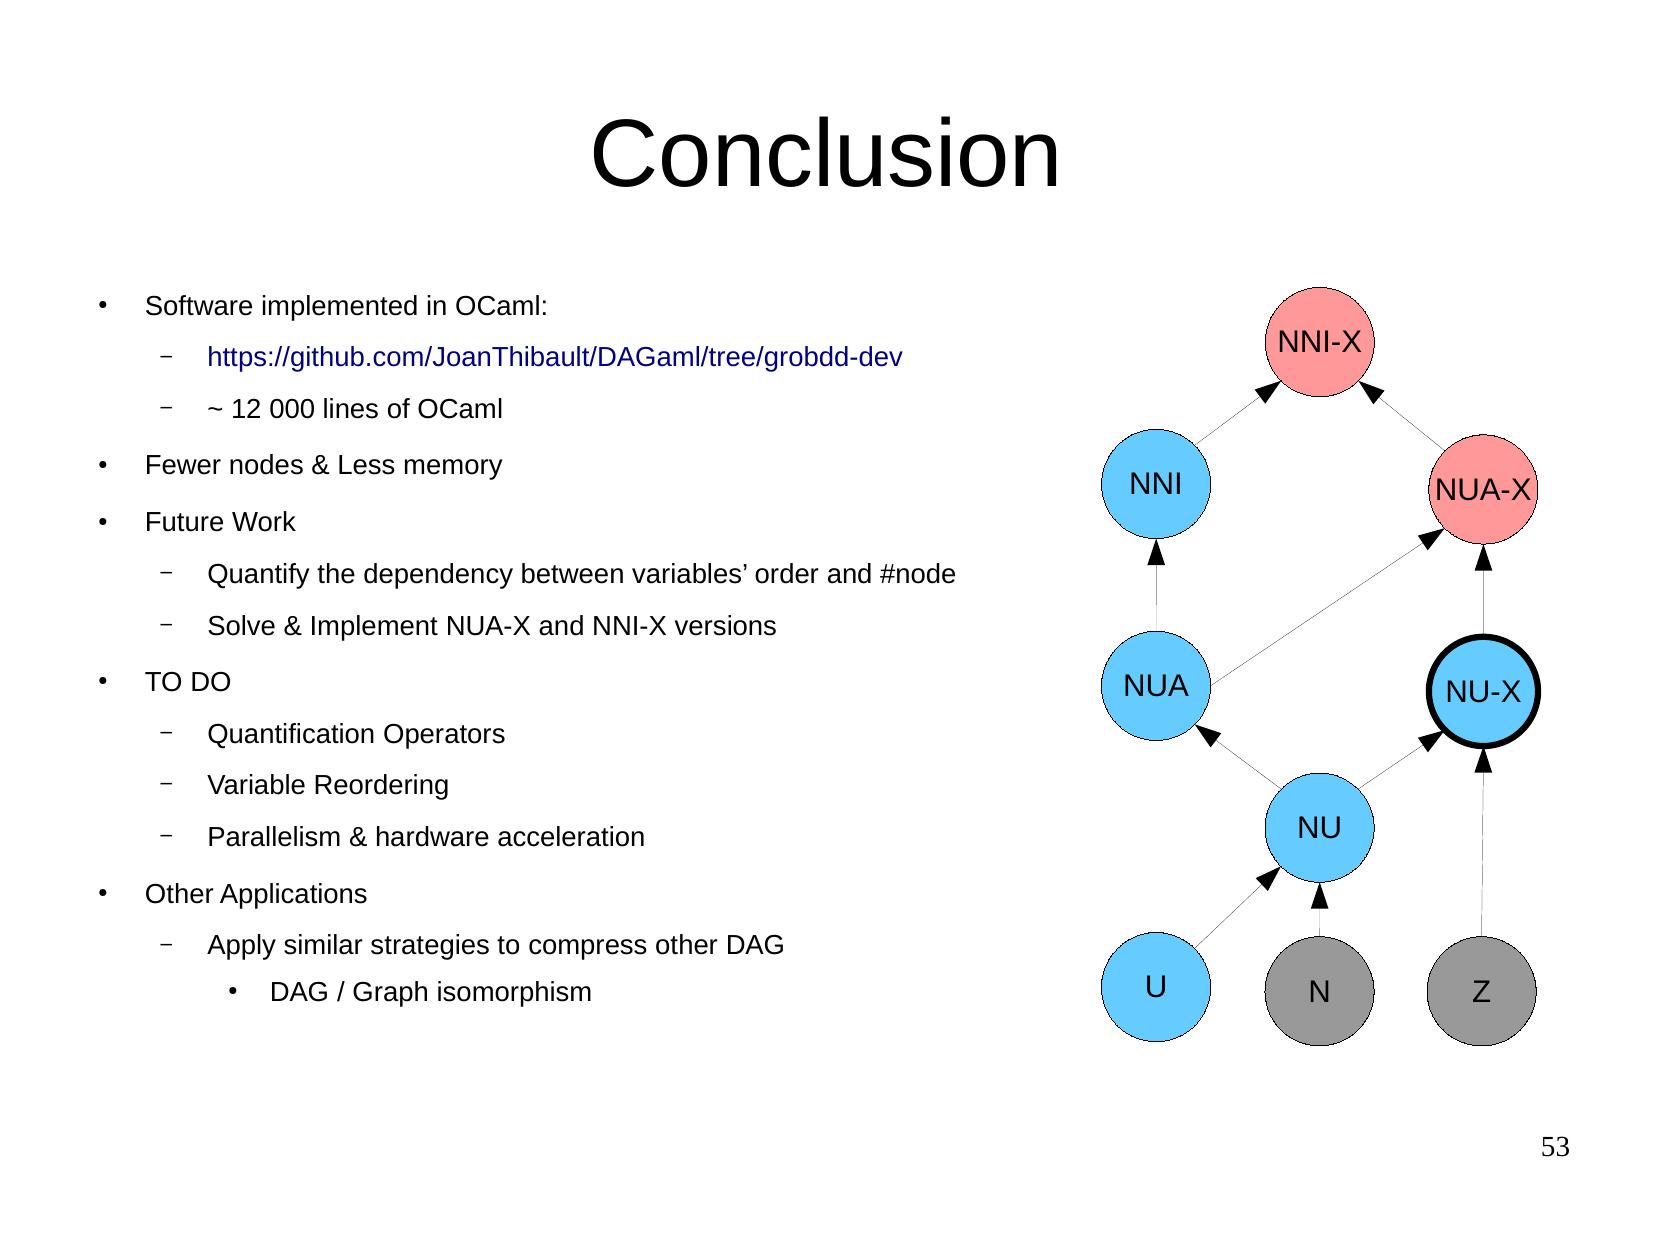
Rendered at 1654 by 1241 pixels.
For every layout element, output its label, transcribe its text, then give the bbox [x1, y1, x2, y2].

text_box U [1101, 932, 1211, 1042]
list Software implemented in OCaml: https://github.com/JoanThibault/DAGaml/tree/grobdd-dev ~ 12 000 lines of OCaml Fewer nodes & Less memory Future Work Quantify the dependency between variables’ order and #node Solve & Implement NUA-X and NNI-X versions TO DO Quantification Operators Variable Reordering Parallelism & hardware acceleration Other Applications Apply similar strategies to compress other DAG DAG / Graph isomorphism [82, 290, 1571, 1010]
title Conclusion [82, 49, 1571, 257]
text_box N [1268, 1010, 1371, 1046]
text_box Z [1430, 1010, 1533, 1046]
